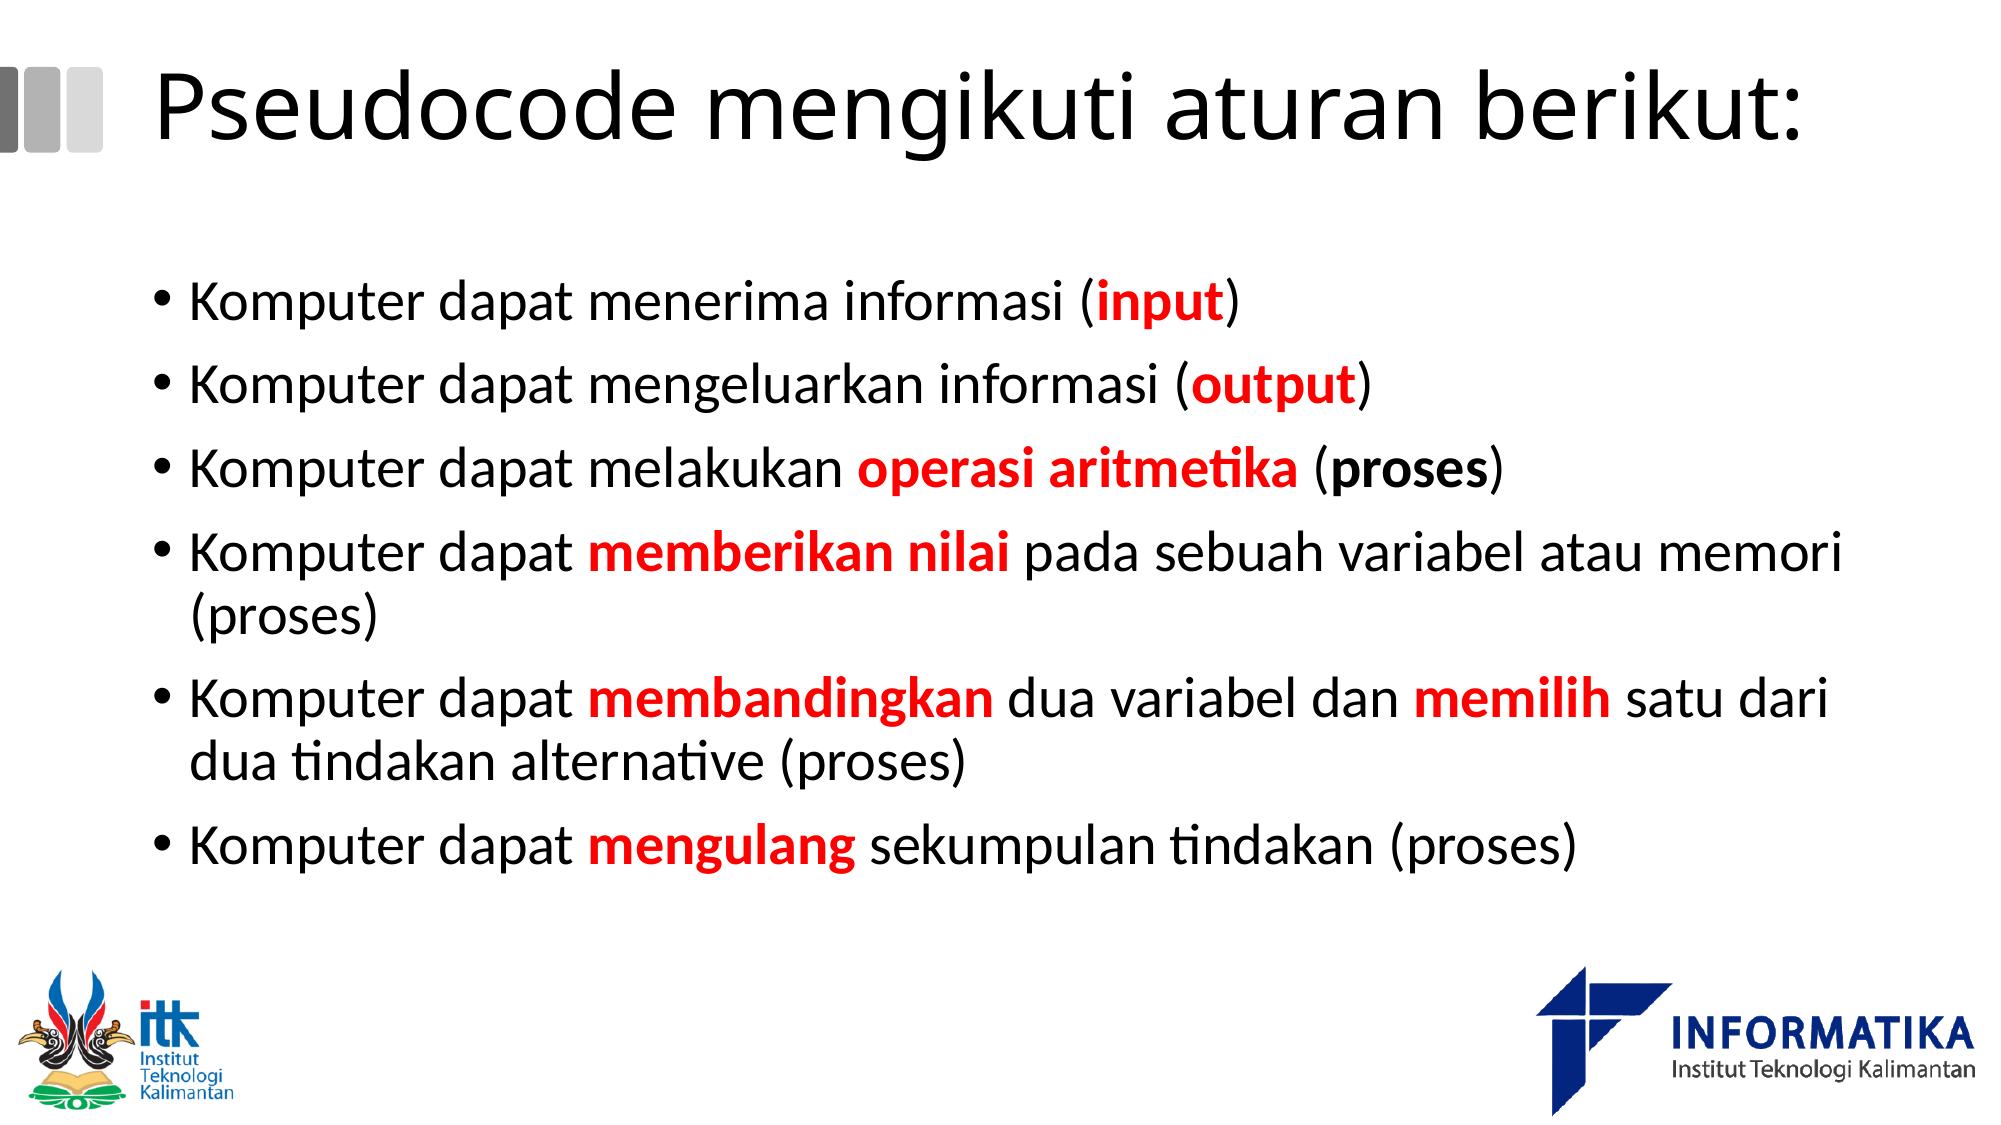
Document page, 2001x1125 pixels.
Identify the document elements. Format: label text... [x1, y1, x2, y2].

picture [0, 935, 252, 1125]
picture [1534, 965, 1976, 1118]
list Komputer dapat menerima informasi (input) Komputer dapat mengeluarkan informasi (output) Komputer dapat melakukan operasi aritmetika (proses) Komputer dapat memberikan nilai pada sebuah variabel atau memori (proses) Komputer dapat membandingkan dua variabel dan memilih satu dari dua tindakan alternative (proses) Komputer dapat mengulang sekumpulan tindakan (proses) [137, 262, 1863, 977]
title Pseudocode mengikuti aturan berikut: [137, 1, 1863, 219]
